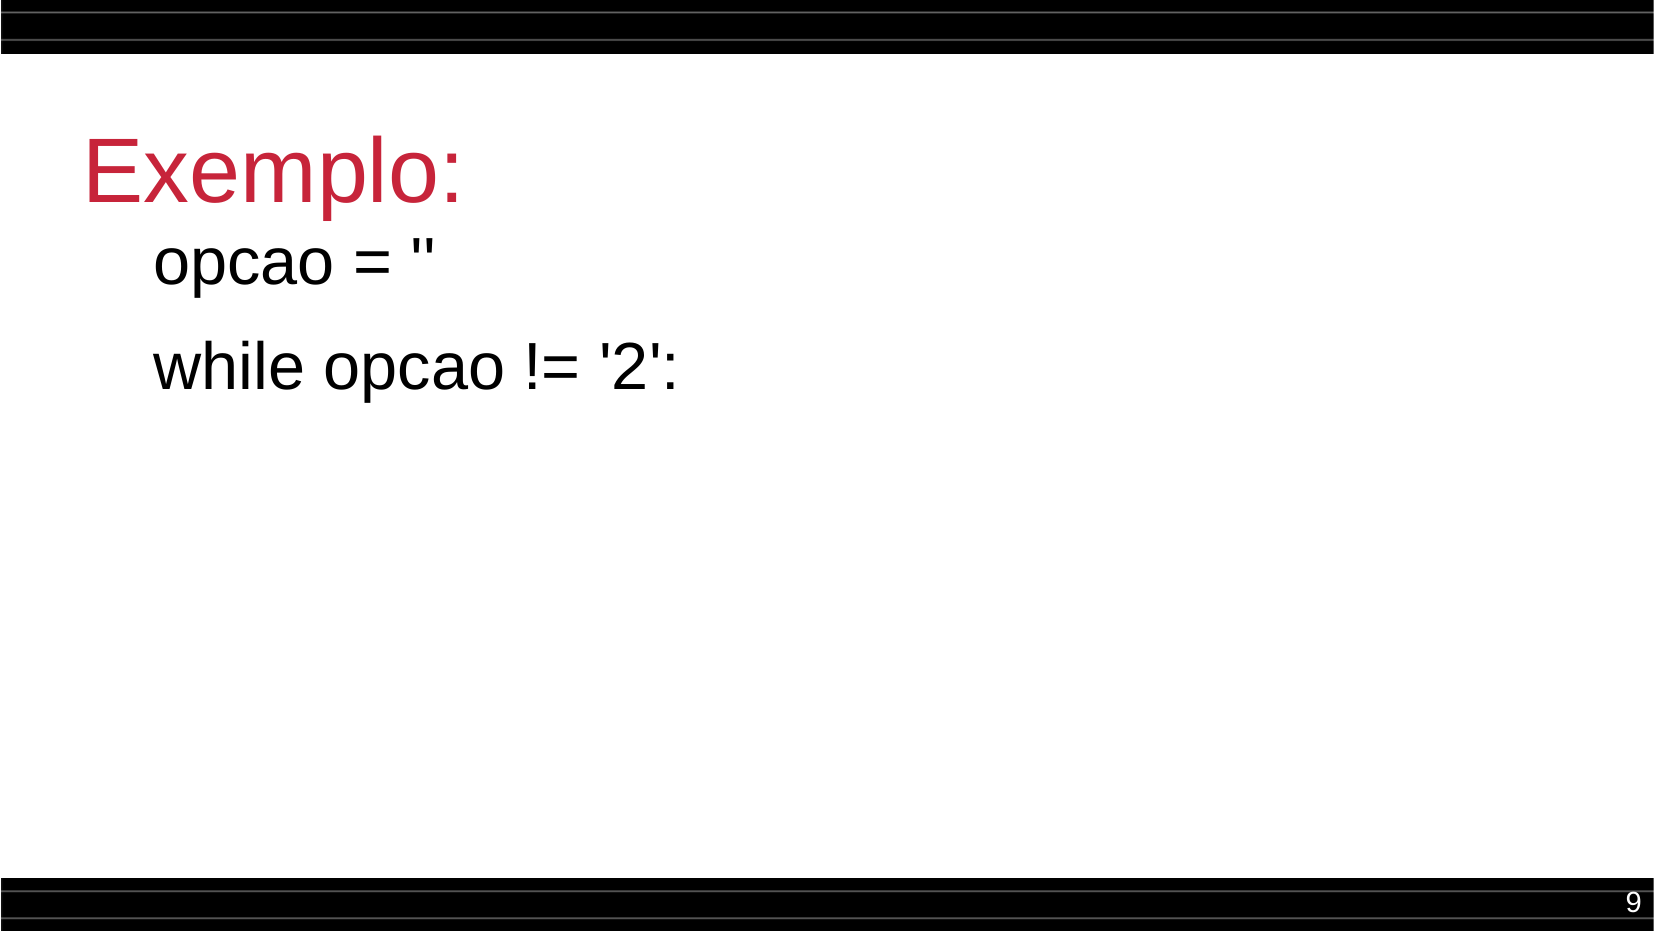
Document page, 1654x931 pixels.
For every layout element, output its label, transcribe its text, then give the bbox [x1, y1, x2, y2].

picture [1, 878, 1654, 931]
title Exemplo: [82, 92, 1571, 224]
list opcao = '' while opcao != '2': [82, 224, 1571, 815]
picture [1, 0, 1654, 54]
